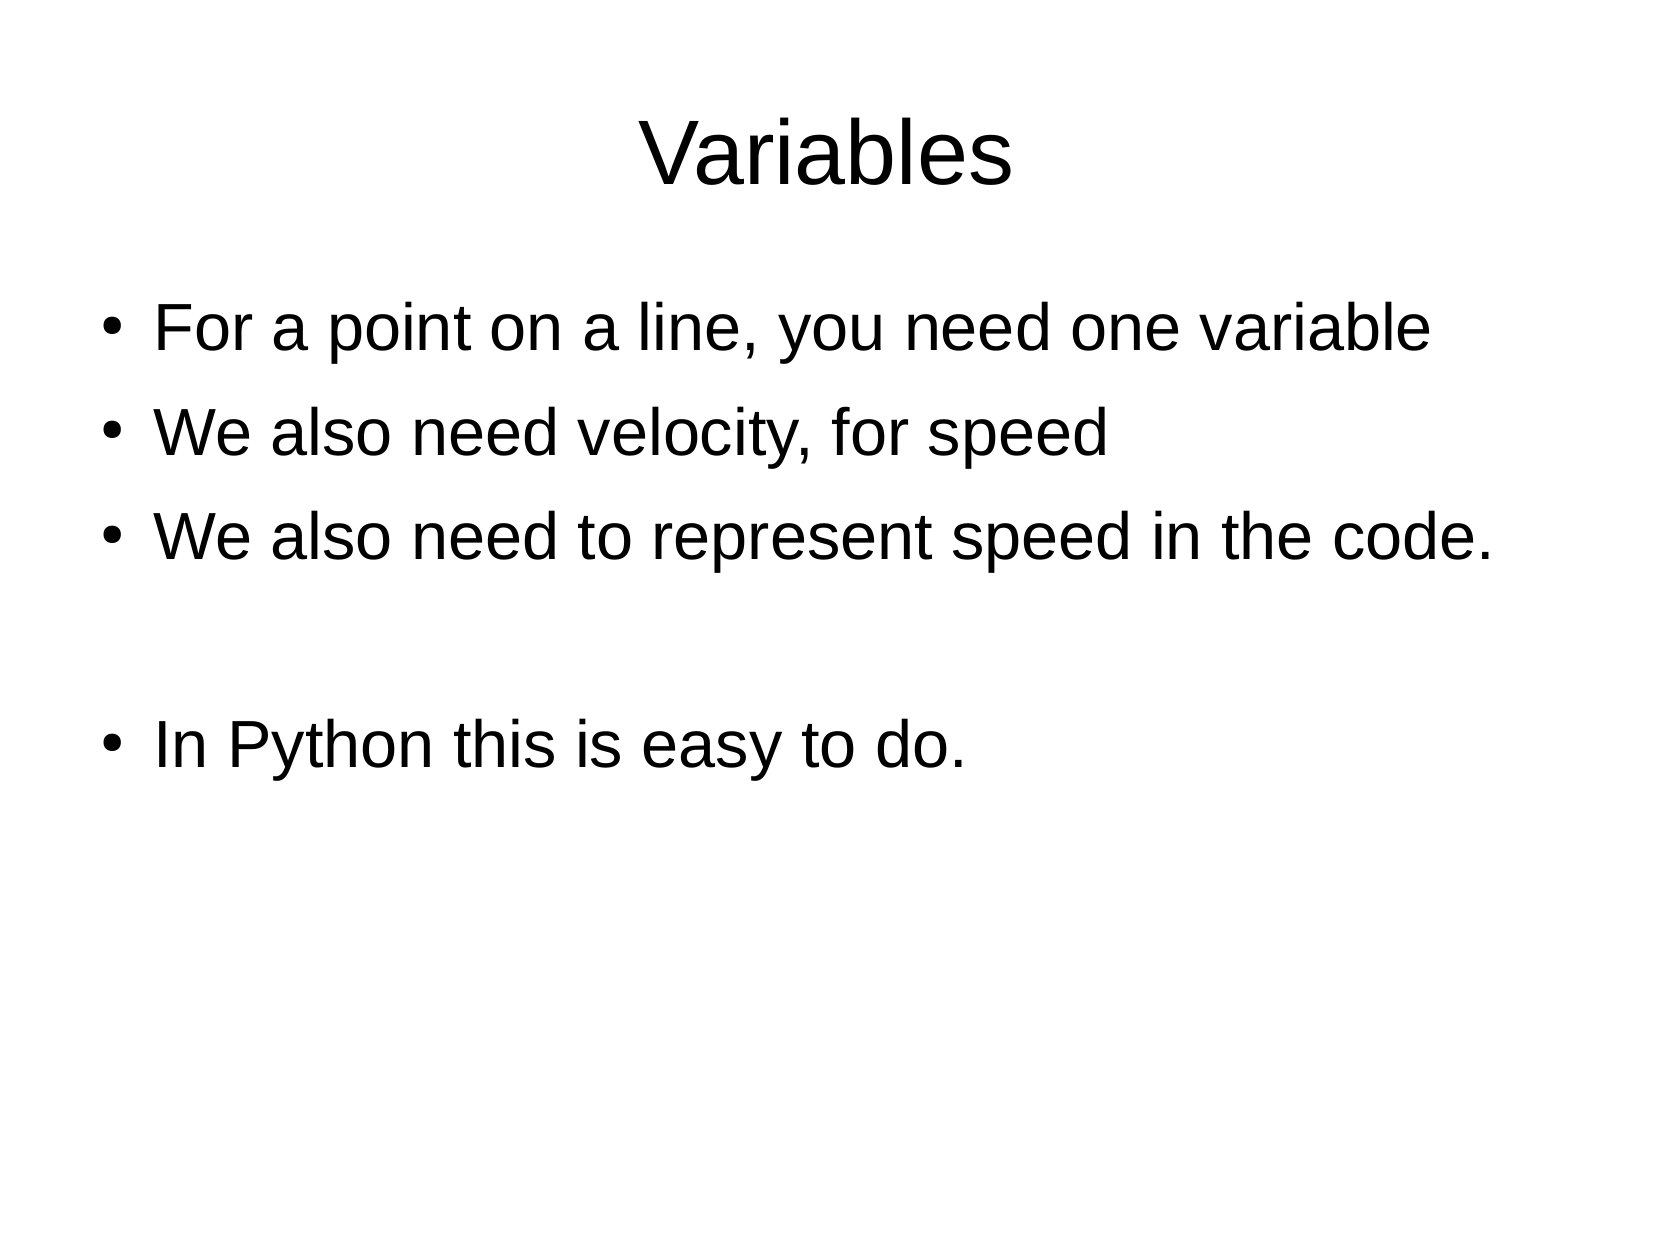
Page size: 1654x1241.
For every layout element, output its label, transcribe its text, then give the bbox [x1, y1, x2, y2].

list For a point on a line, you need one variable We also need velocity, for speed We also need to represent speed in the code. In Python this is easy to do. [82, 290, 1571, 1010]
title Variables [82, 49, 1571, 257]
